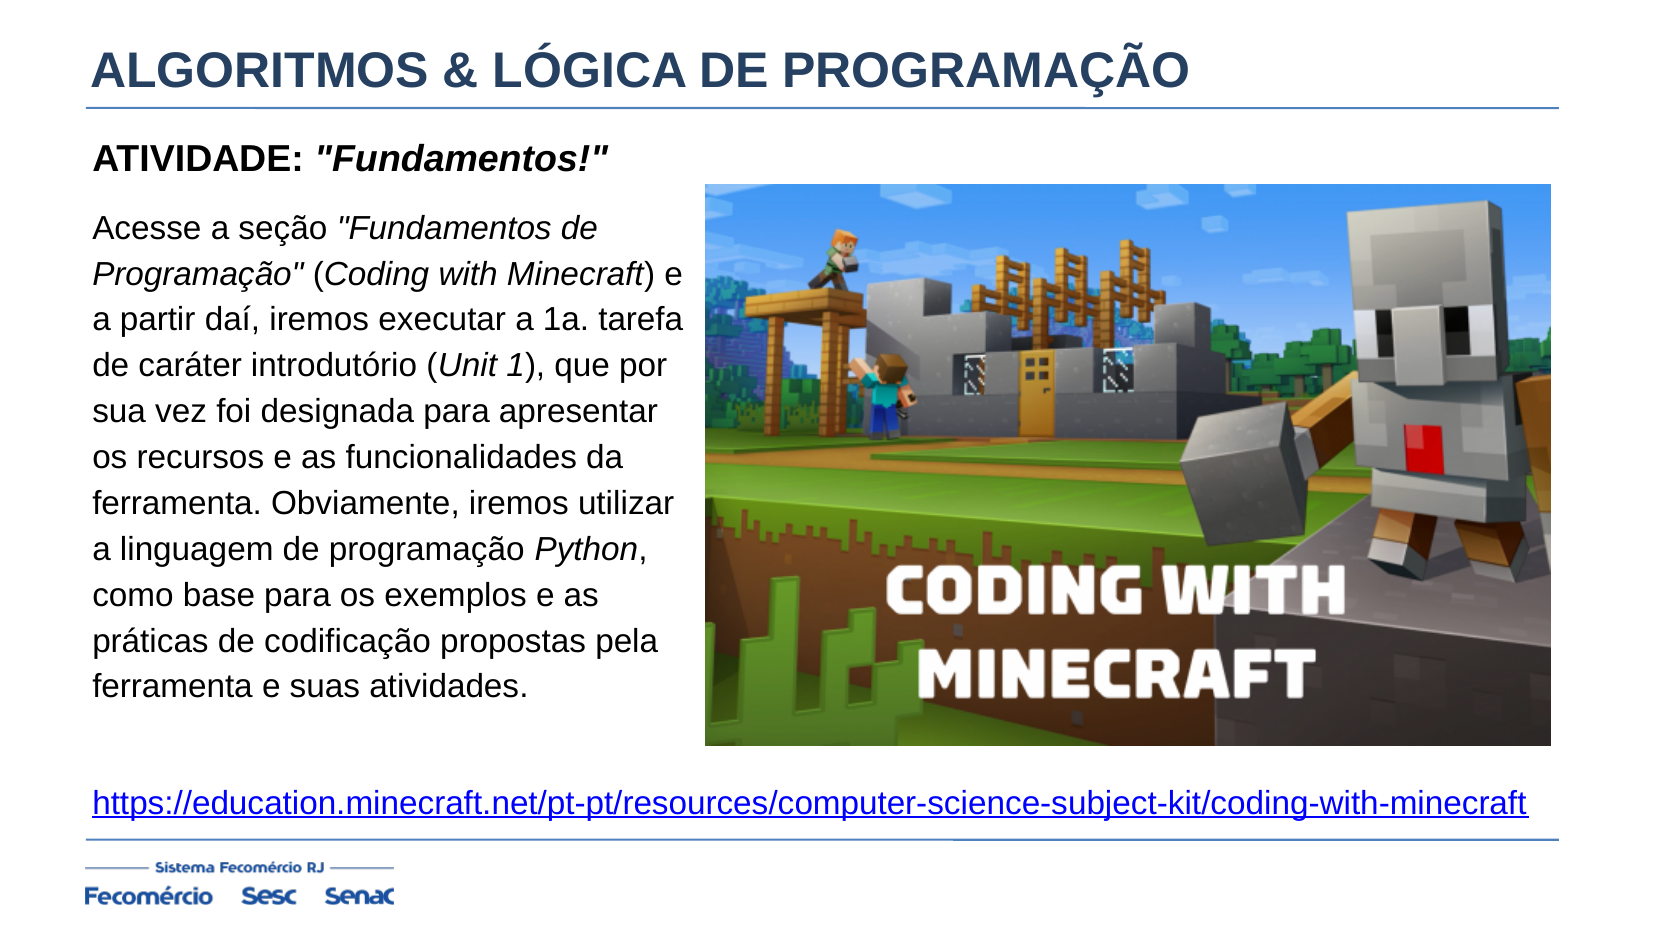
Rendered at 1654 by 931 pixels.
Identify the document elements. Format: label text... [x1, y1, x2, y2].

picture [705, 184, 1551, 746]
text_box ATIVIDADE: "Fundamentos!" Acesse a seção "Fundamentos de Programação" (Coding with Minecraft) e a partir daí, iremos executar a 1a. tarefa de caráter introdutório (Unit 1), que por sua vez foi designada para apresentar os recursos e as funcionalidades da ferramenta. Obviamente, iremos utilizar a linguagem de programação Python, como base para os exemplos e as práticas de codificação propostas pela ferramenta e suas atividades. [77, 112, 706, 765]
picture [62, 845, 416, 921]
text_box https://education.minecraft.net/pt-pt/resources/computer-science-subject-kit/coding-with-minecraft [77, 765, 1546, 836]
text_box ALGORITMOS & LÓGICA DE PROGRAMAÇÃO [90, 32, 1564, 104]
